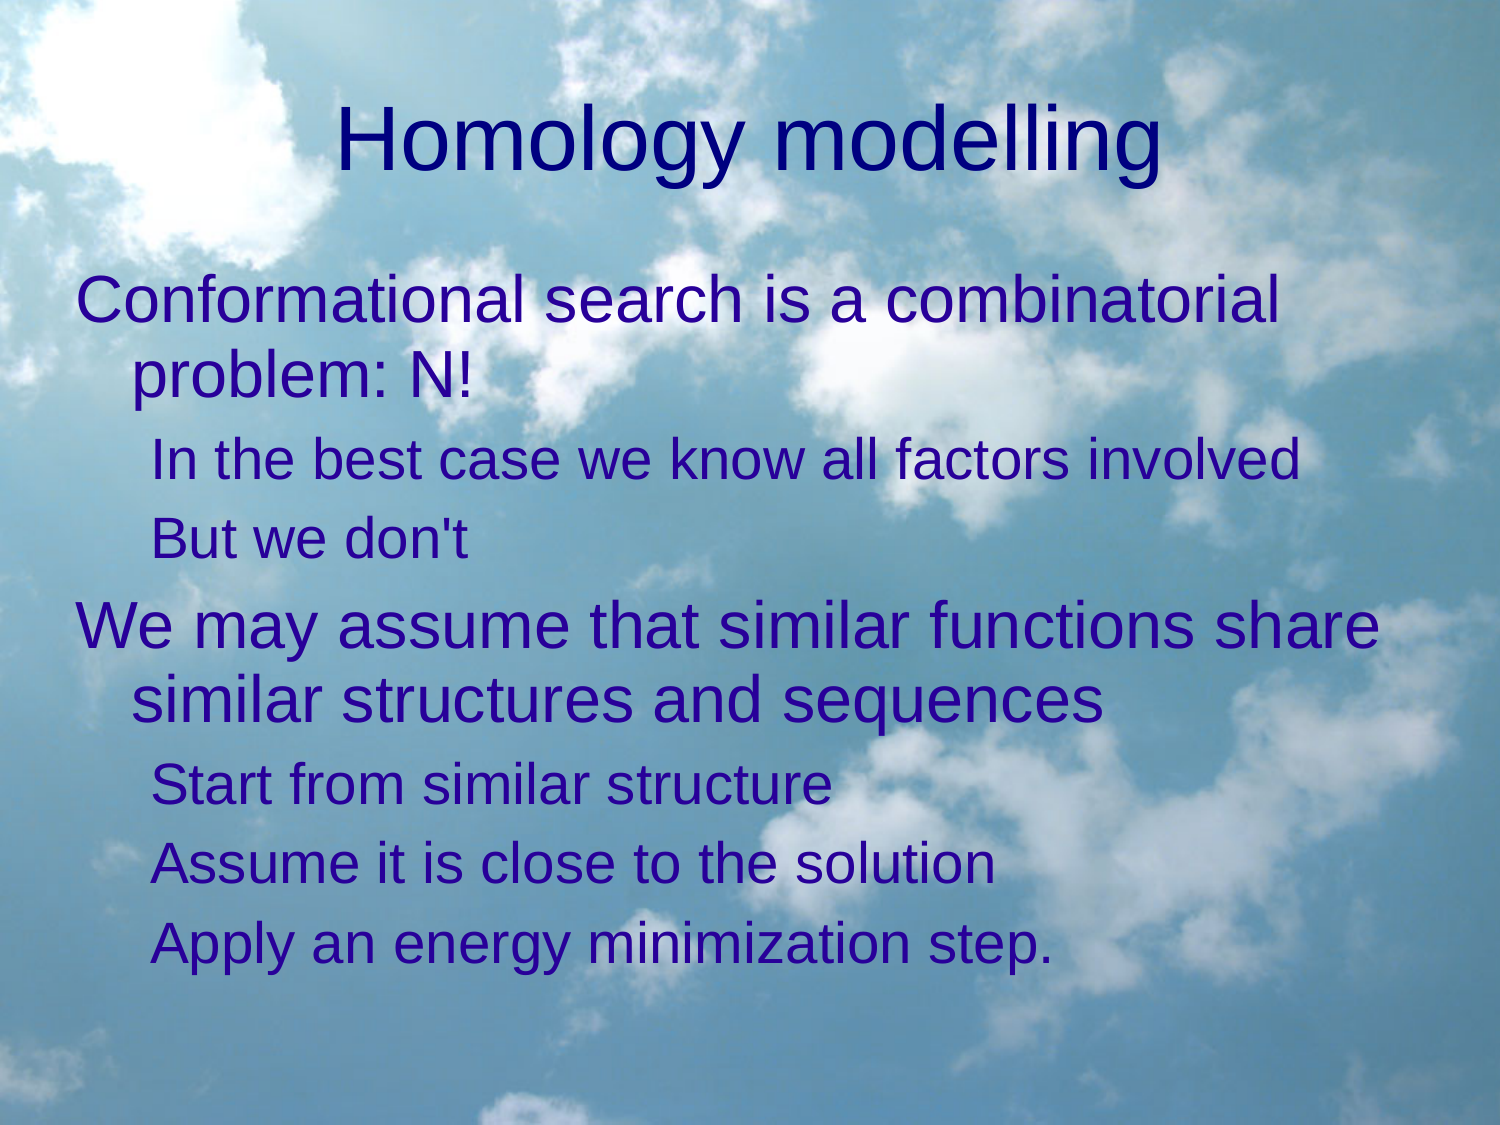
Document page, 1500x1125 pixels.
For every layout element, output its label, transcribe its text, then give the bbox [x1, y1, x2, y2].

title Homology modelling [75, 52, 1426, 226]
list Conformational search is a combinatorial problem: N! In the best case we know all factors involved But we don't We may assume that similar functions share similar structures and sequences Start from similar structure Assume it is close to the solution Apply an energy minimization step. [75, 262, 1426, 976]
picture [0, 0, 1500, 1125]
